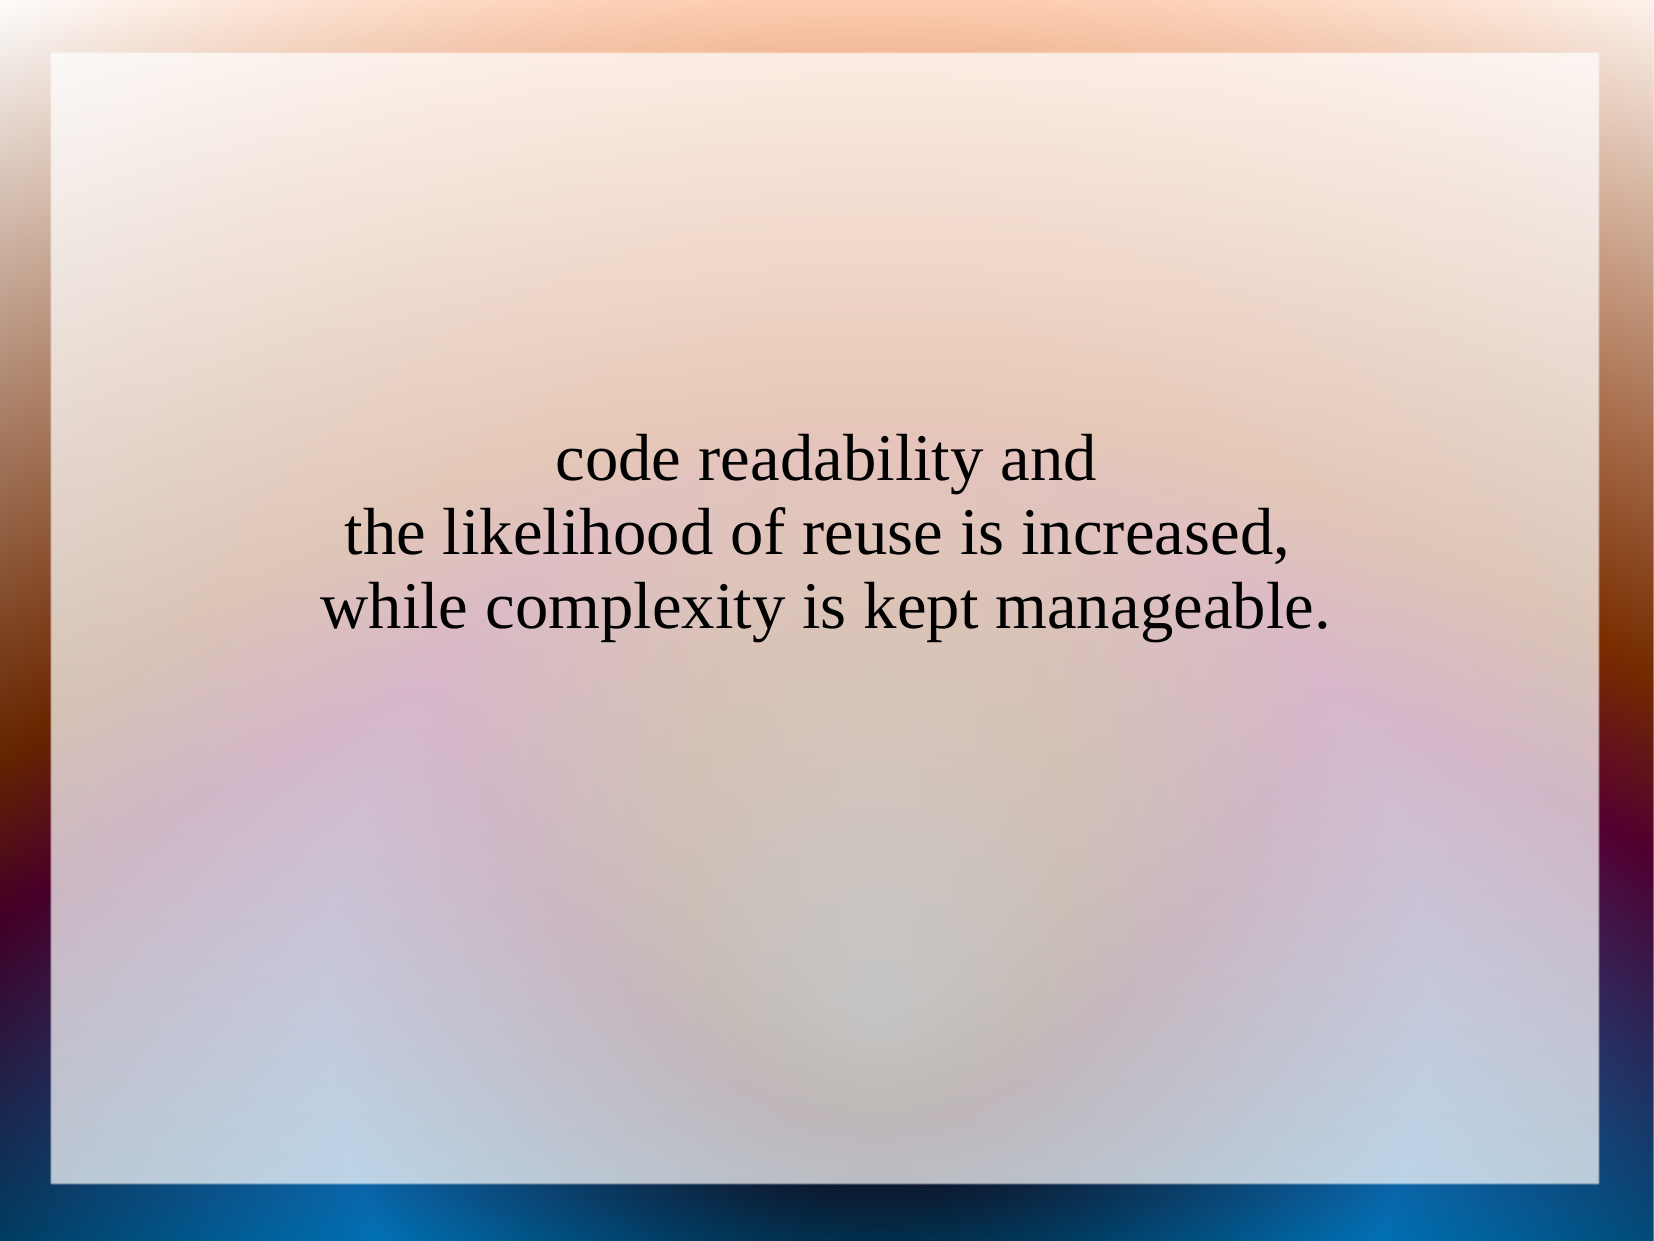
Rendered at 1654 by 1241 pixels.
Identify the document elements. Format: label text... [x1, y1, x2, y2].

subtitle code readability and the likelihood of reuse is increased, while complexity is kept manageable. [82, 55, 1571, 1010]
picture [0, 0, 1654, 1241]
